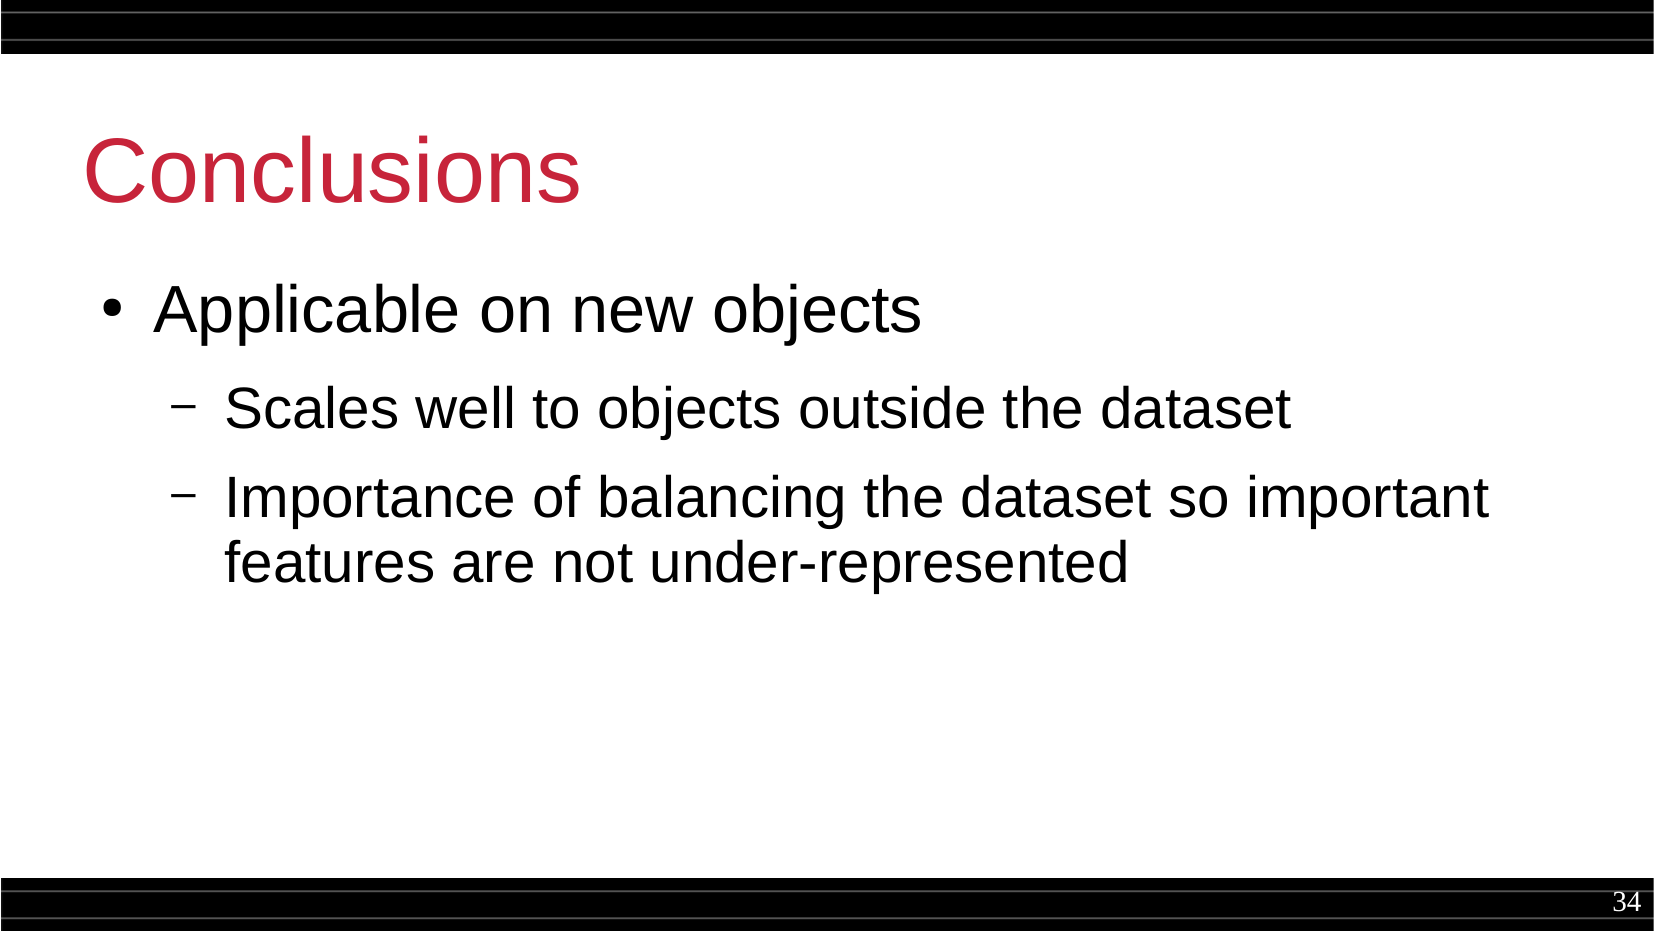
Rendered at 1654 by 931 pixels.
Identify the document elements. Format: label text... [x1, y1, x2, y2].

title Conclusions [82, 92, 1571, 249]
picture [1, 878, 1654, 931]
list Applicable on new objects Scales well to objects outside the dataset Importance of balancing the dataset so important features are not under-represented [82, 271, 1571, 758]
picture [1, 0, 1654, 54]
